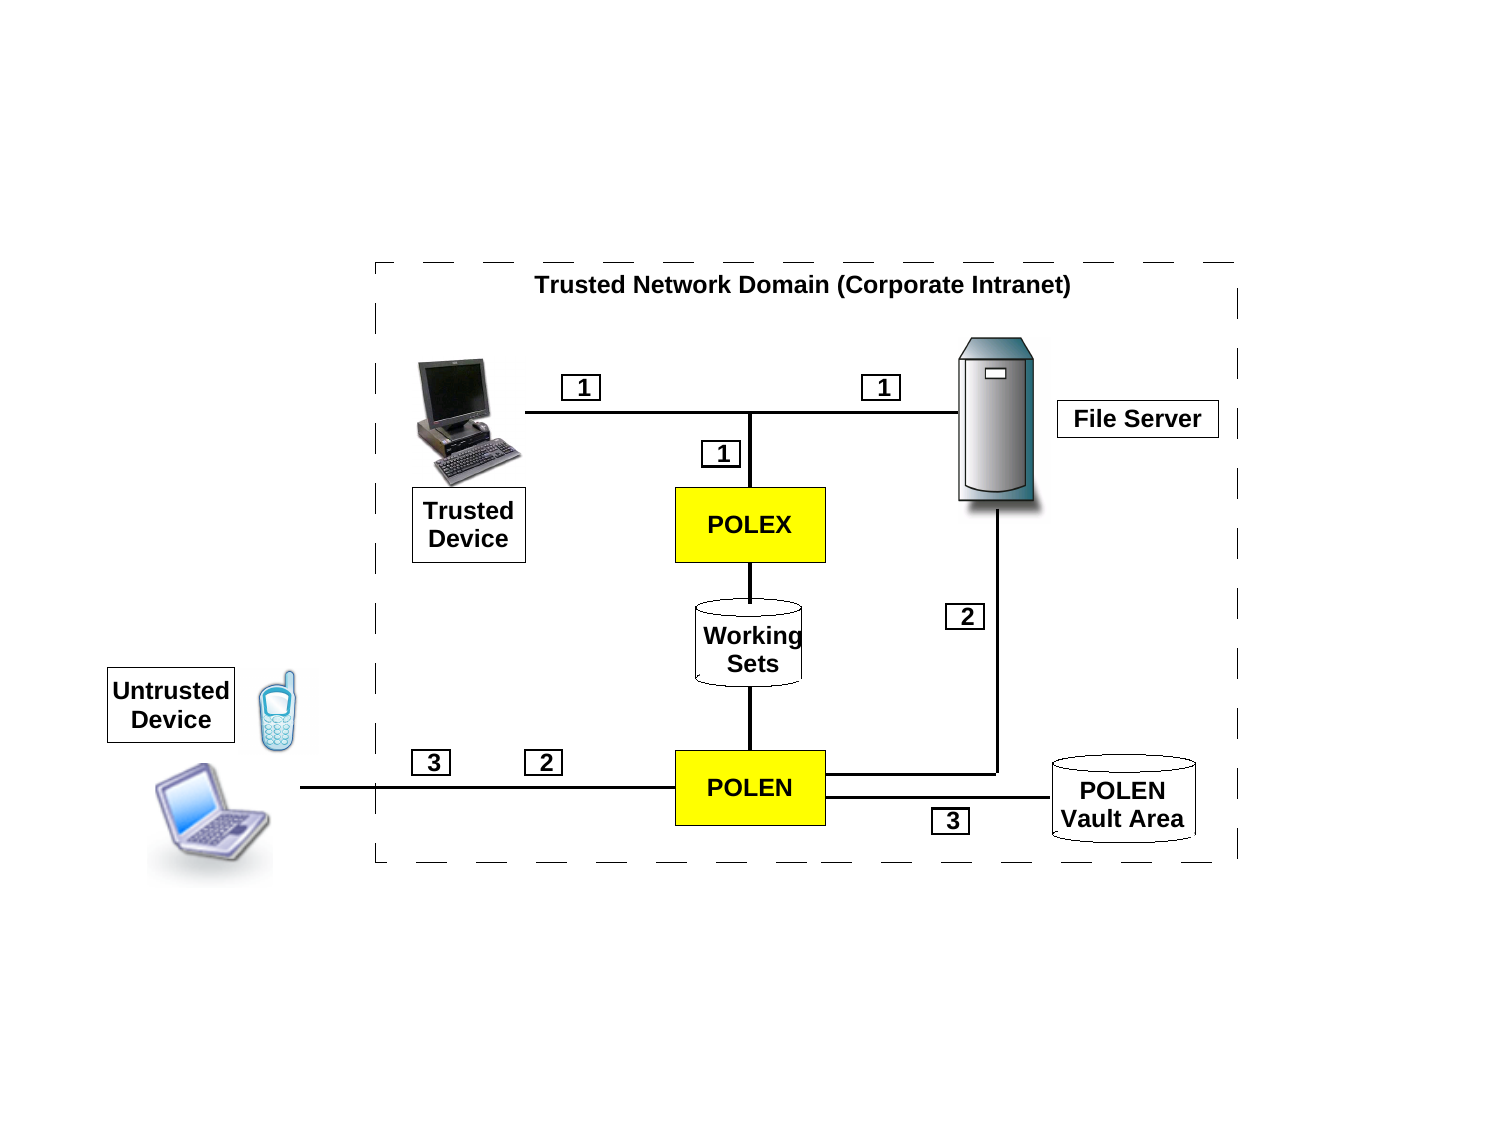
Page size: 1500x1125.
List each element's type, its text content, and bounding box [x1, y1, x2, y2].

text_box 2 [524, 750, 563, 776]
picture [958, 337, 1051, 524]
text_box POLEN [675, 750, 826, 826]
text_box 1 [862, 375, 900, 401]
picture [147, 763, 273, 888]
text_box [696, 598, 801, 614]
text_box Trusted Device [412, 487, 526, 563]
text_box 1 [562, 375, 600, 401]
text_box 3 [412, 750, 450, 776]
text_box Trusted Network Domain (Corporate Intranet) [519, 263, 1089, 307]
text_box 3 [931, 808, 970, 834]
text_box File Server [1057, 400, 1219, 438]
text_box Untrusted Device [107, 667, 235, 743]
text_box Working Sets [688, 614, 819, 686]
picture [238, 668, 319, 755]
text_box 2 [946, 603, 984, 629]
picture [412, 356, 526, 487]
text_box 1 [702, 441, 740, 467]
text_box POLEX [675, 487, 826, 563]
text_box [1053, 754, 1195, 768]
text_box POLEN Vault Area [1045, 768, 1200, 840]
